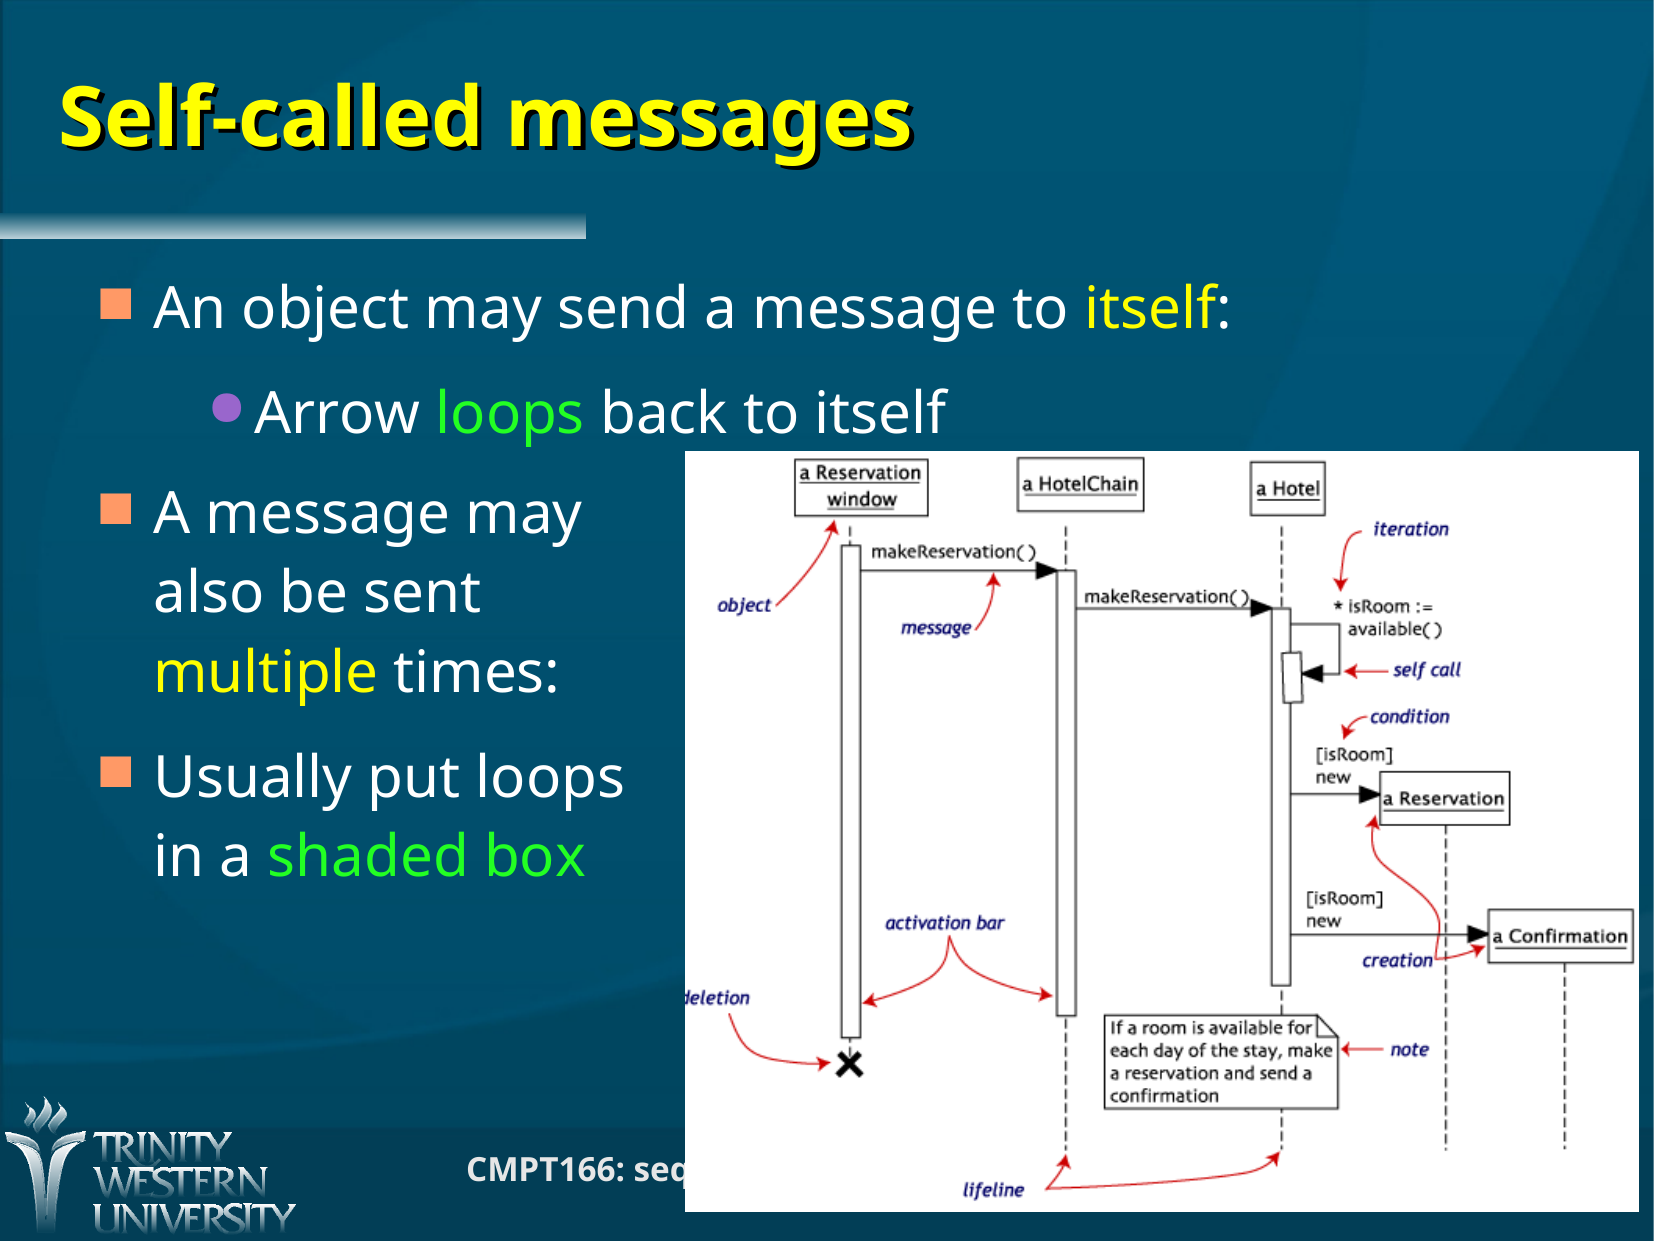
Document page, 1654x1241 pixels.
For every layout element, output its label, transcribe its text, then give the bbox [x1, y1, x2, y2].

list An object may send a message to itself: Arrow loops back to itself A message may also be sent multiple times: Usually put loops in a shaded box [82, 266, 1571, 813]
picture [685, 452, 1654, 1211]
title Self-called messages [59, 27, 1548, 201]
picture [38, 1227, 54, 1232]
